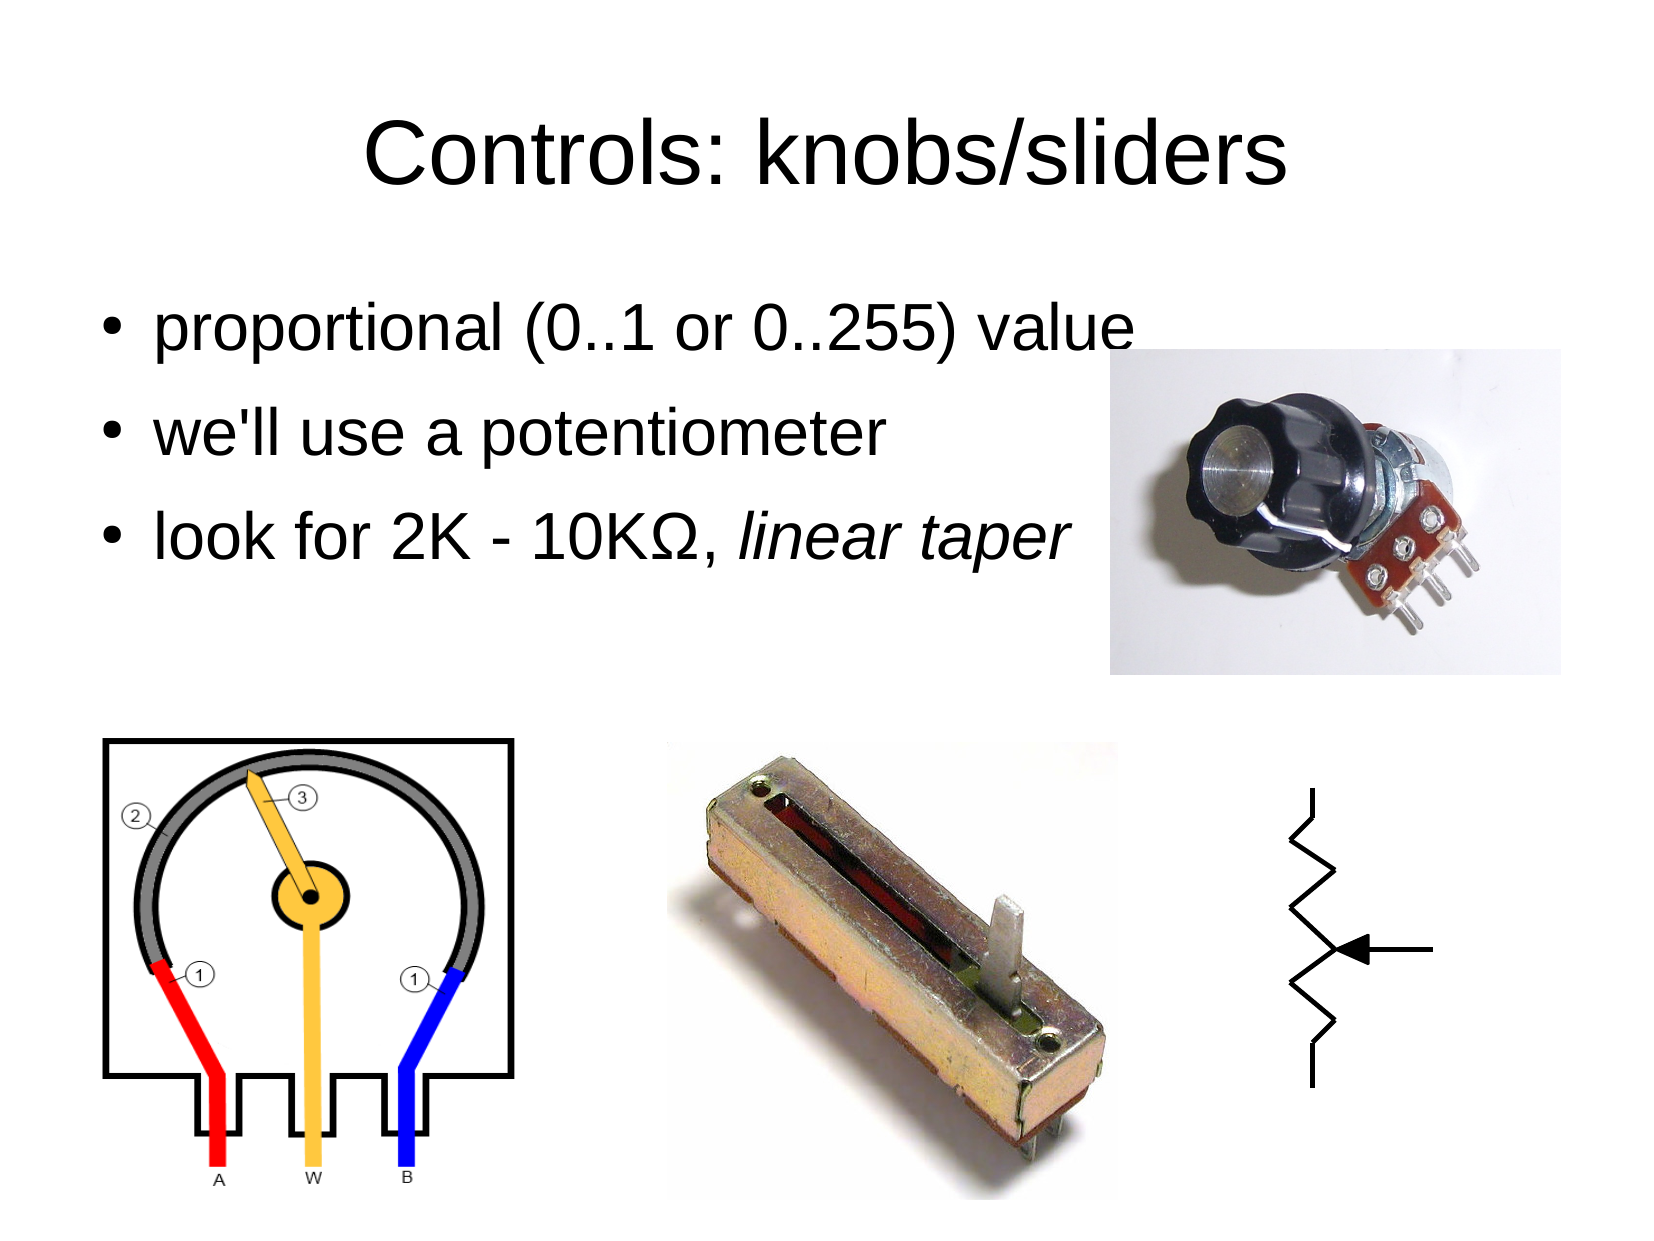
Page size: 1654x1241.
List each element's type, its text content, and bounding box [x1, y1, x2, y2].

picture [1110, 349, 1561, 676]
picture [97, 734, 520, 1192]
picture [667, 1010, 1118, 1201]
title Controls: knobs/sliders [82, 49, 1571, 257]
list proportional (0..1 or 0..255) value we'll use a potentiometer look for 2K - 10KΩ, linear taper [82, 290, 1571, 1010]
